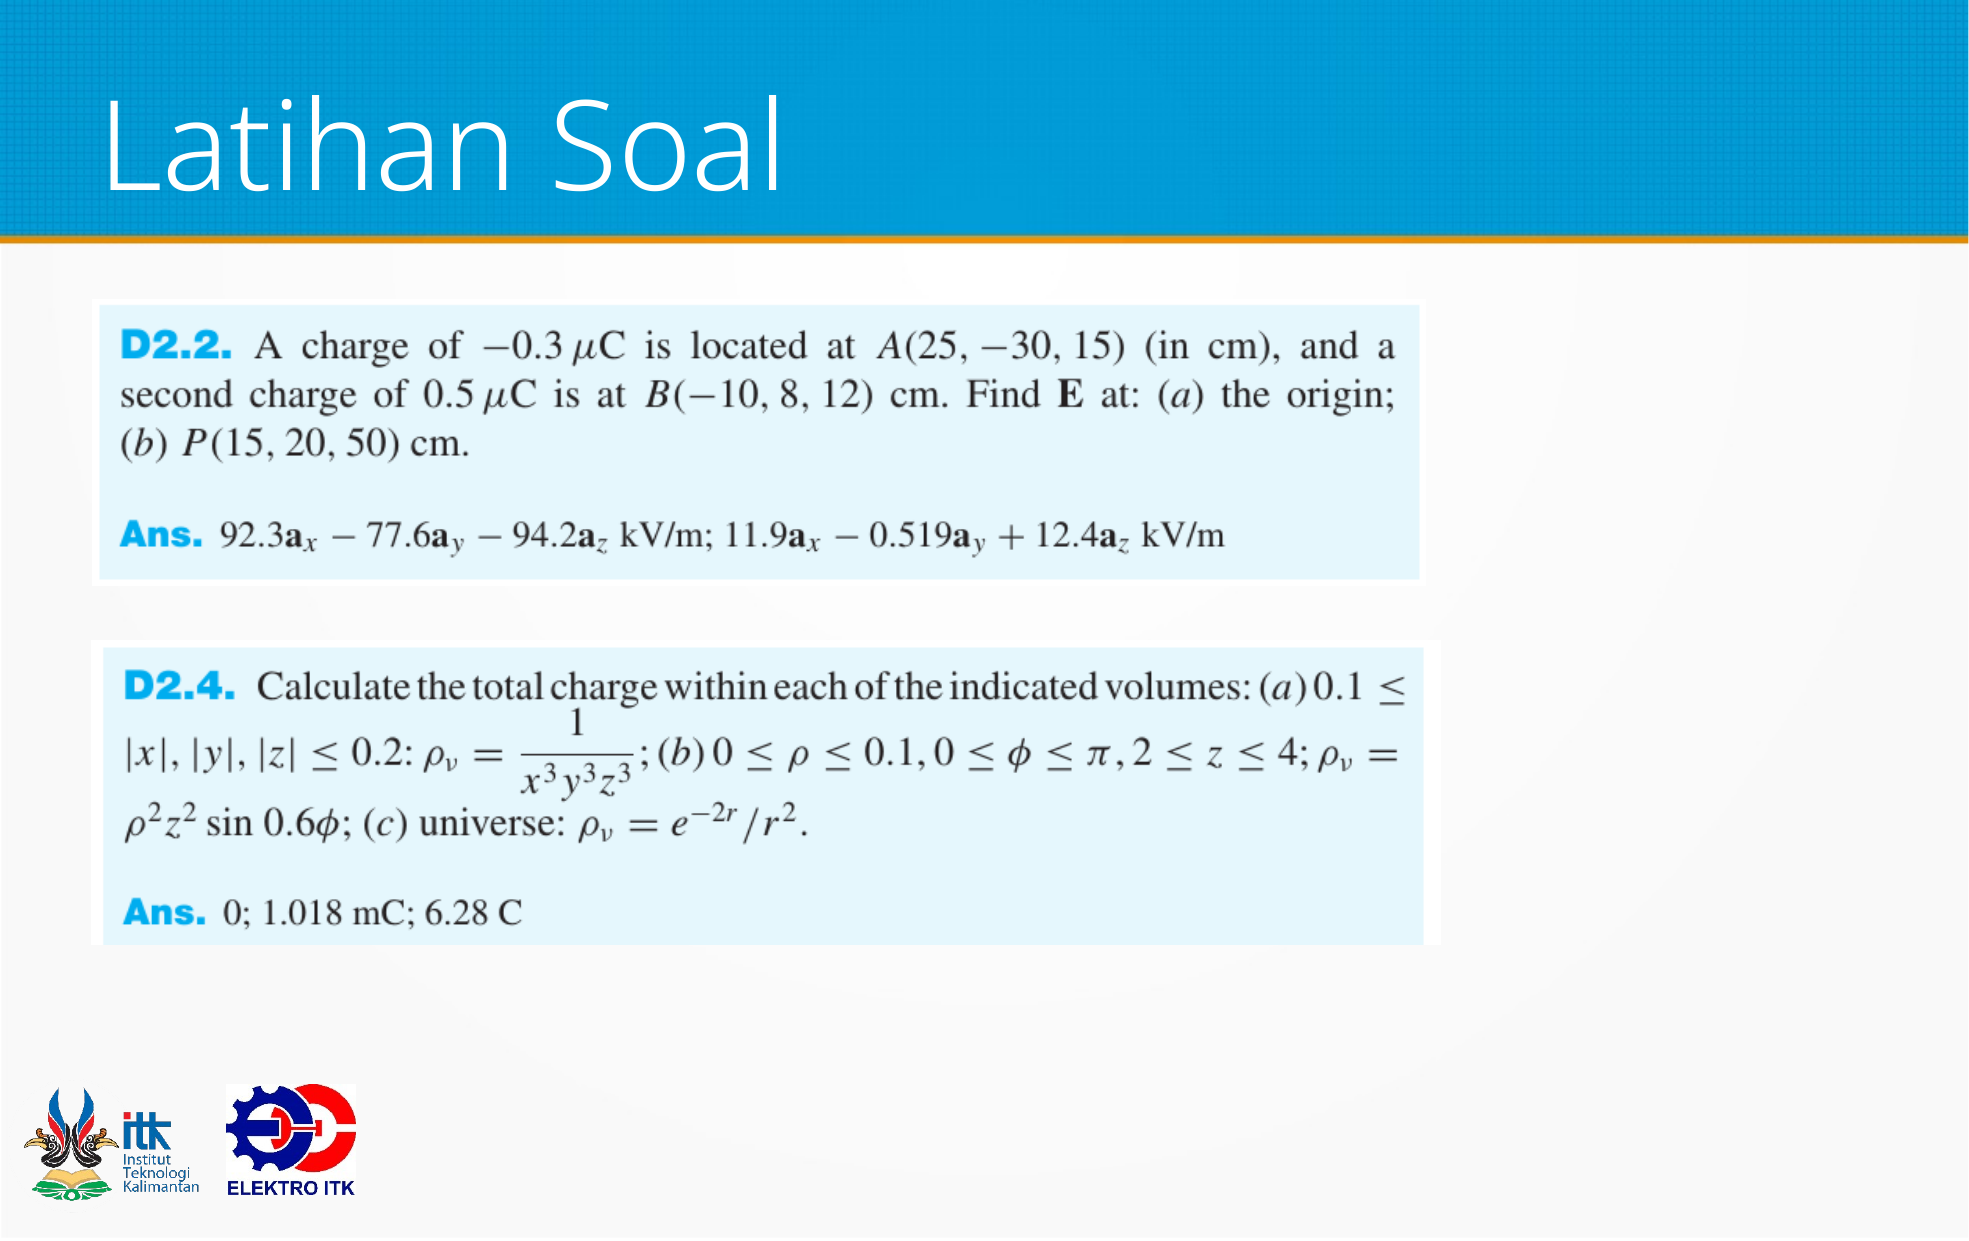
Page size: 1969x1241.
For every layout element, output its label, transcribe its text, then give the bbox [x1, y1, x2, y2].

title Latihan Soal [98, 19, 1870, 227]
picture [0, 233, 1969, 1241]
